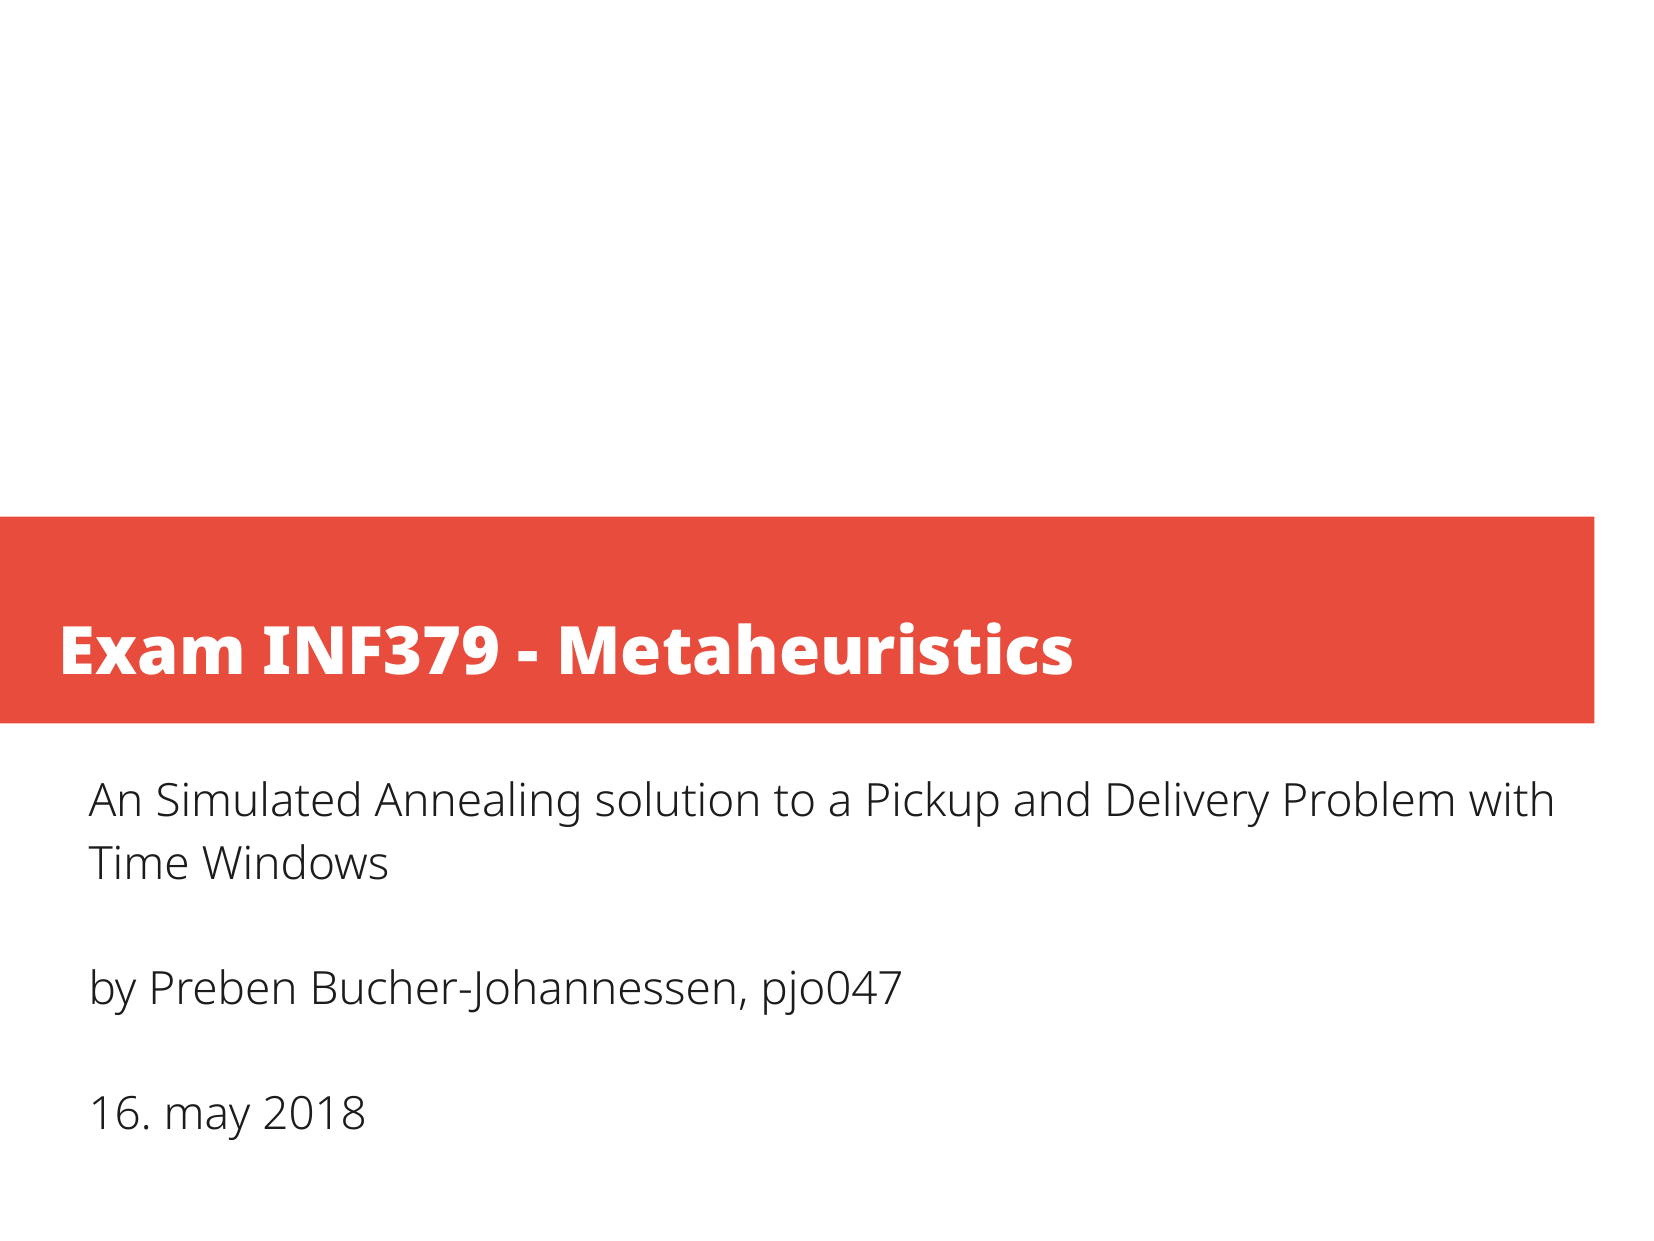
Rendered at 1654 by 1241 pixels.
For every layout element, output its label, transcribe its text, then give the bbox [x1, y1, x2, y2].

title Exam INF379 - Metaheuristics [59, 546, 1595, 694]
subtitle An Simulated Annealing solution to a Pickup and Delivery Problem with Time Windows by Preben Bucher-Johannessen, pjo047 16. may 2018 [88, 767, 1595, 1182]
